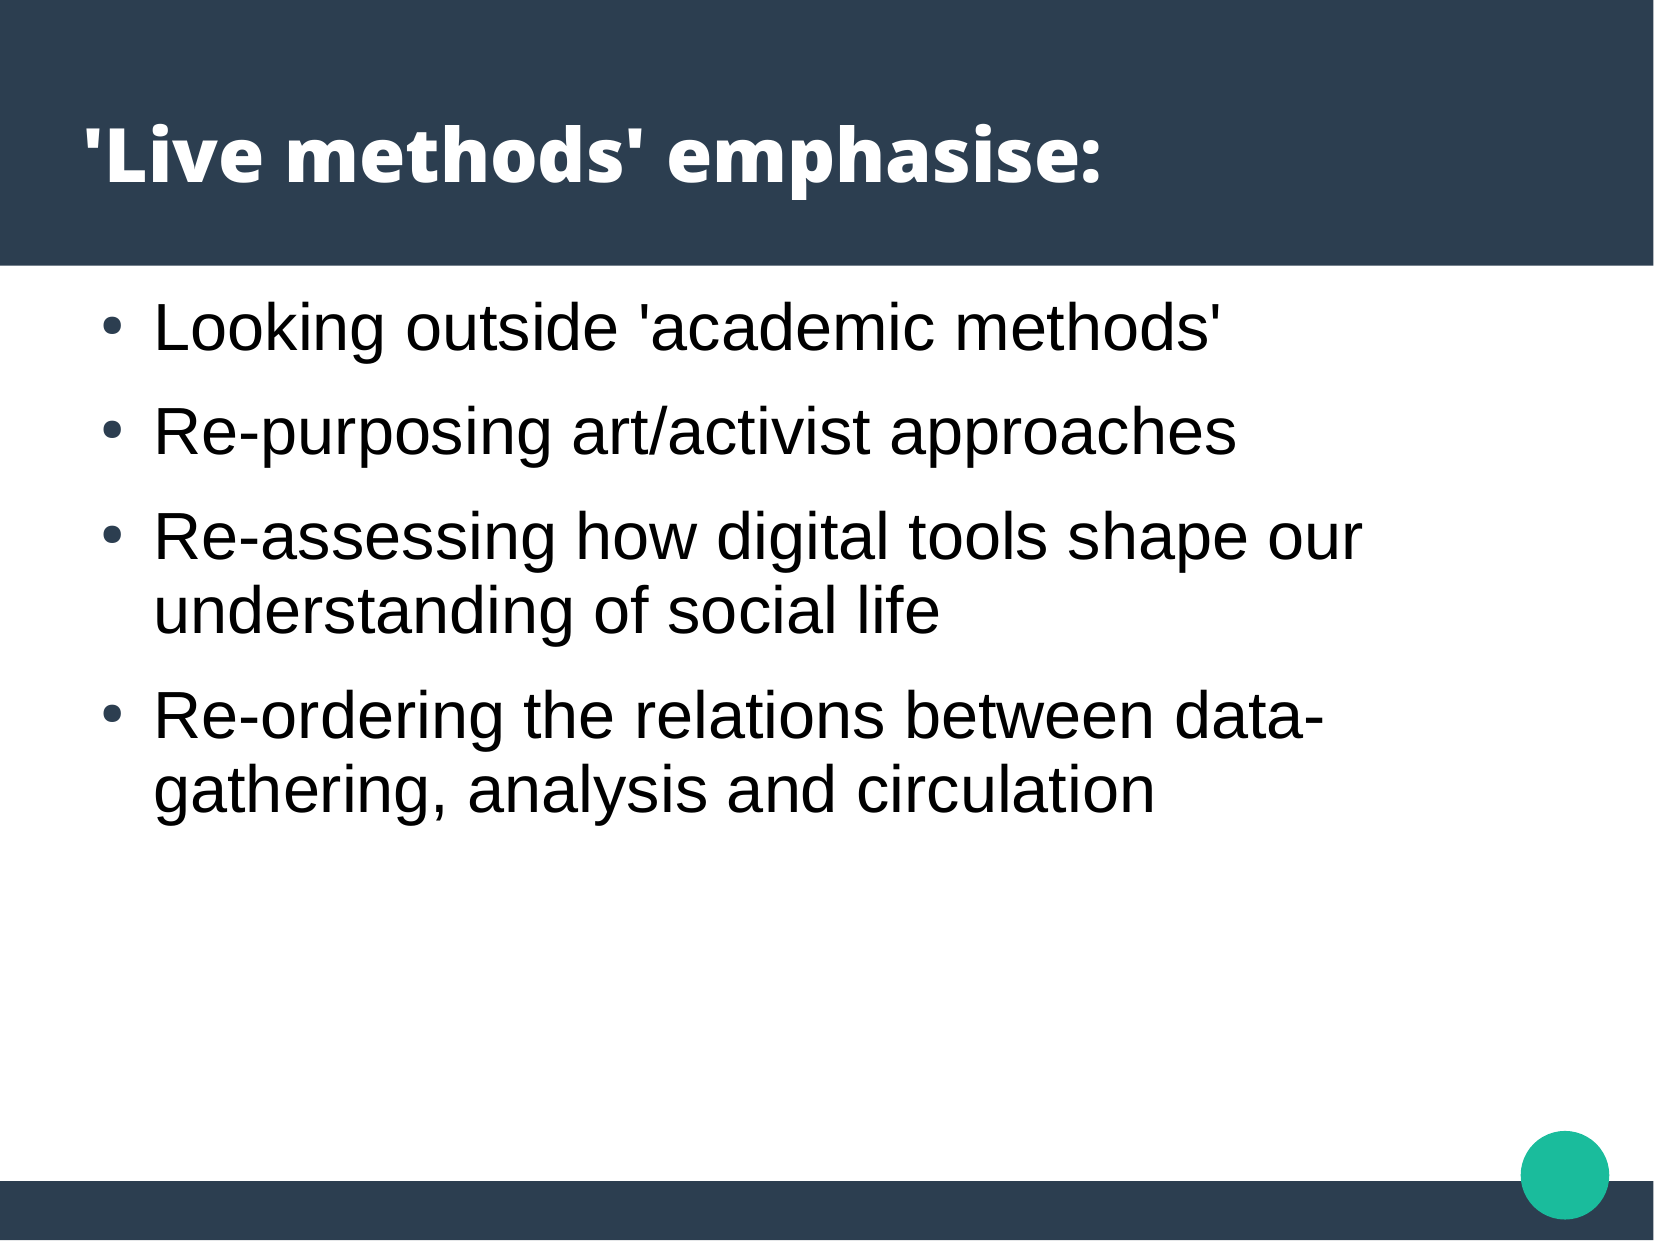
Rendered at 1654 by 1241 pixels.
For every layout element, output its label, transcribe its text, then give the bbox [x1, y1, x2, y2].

title 'Live methods' emphasise: [82, 49, 1571, 257]
list Looking outside 'academic methods' Re-purposing art/activist approaches Re-assessing how digital tools shape our understanding of social life Re-ordering the relations between data-gathering, analysis and circulation [82, 290, 1571, 1010]
